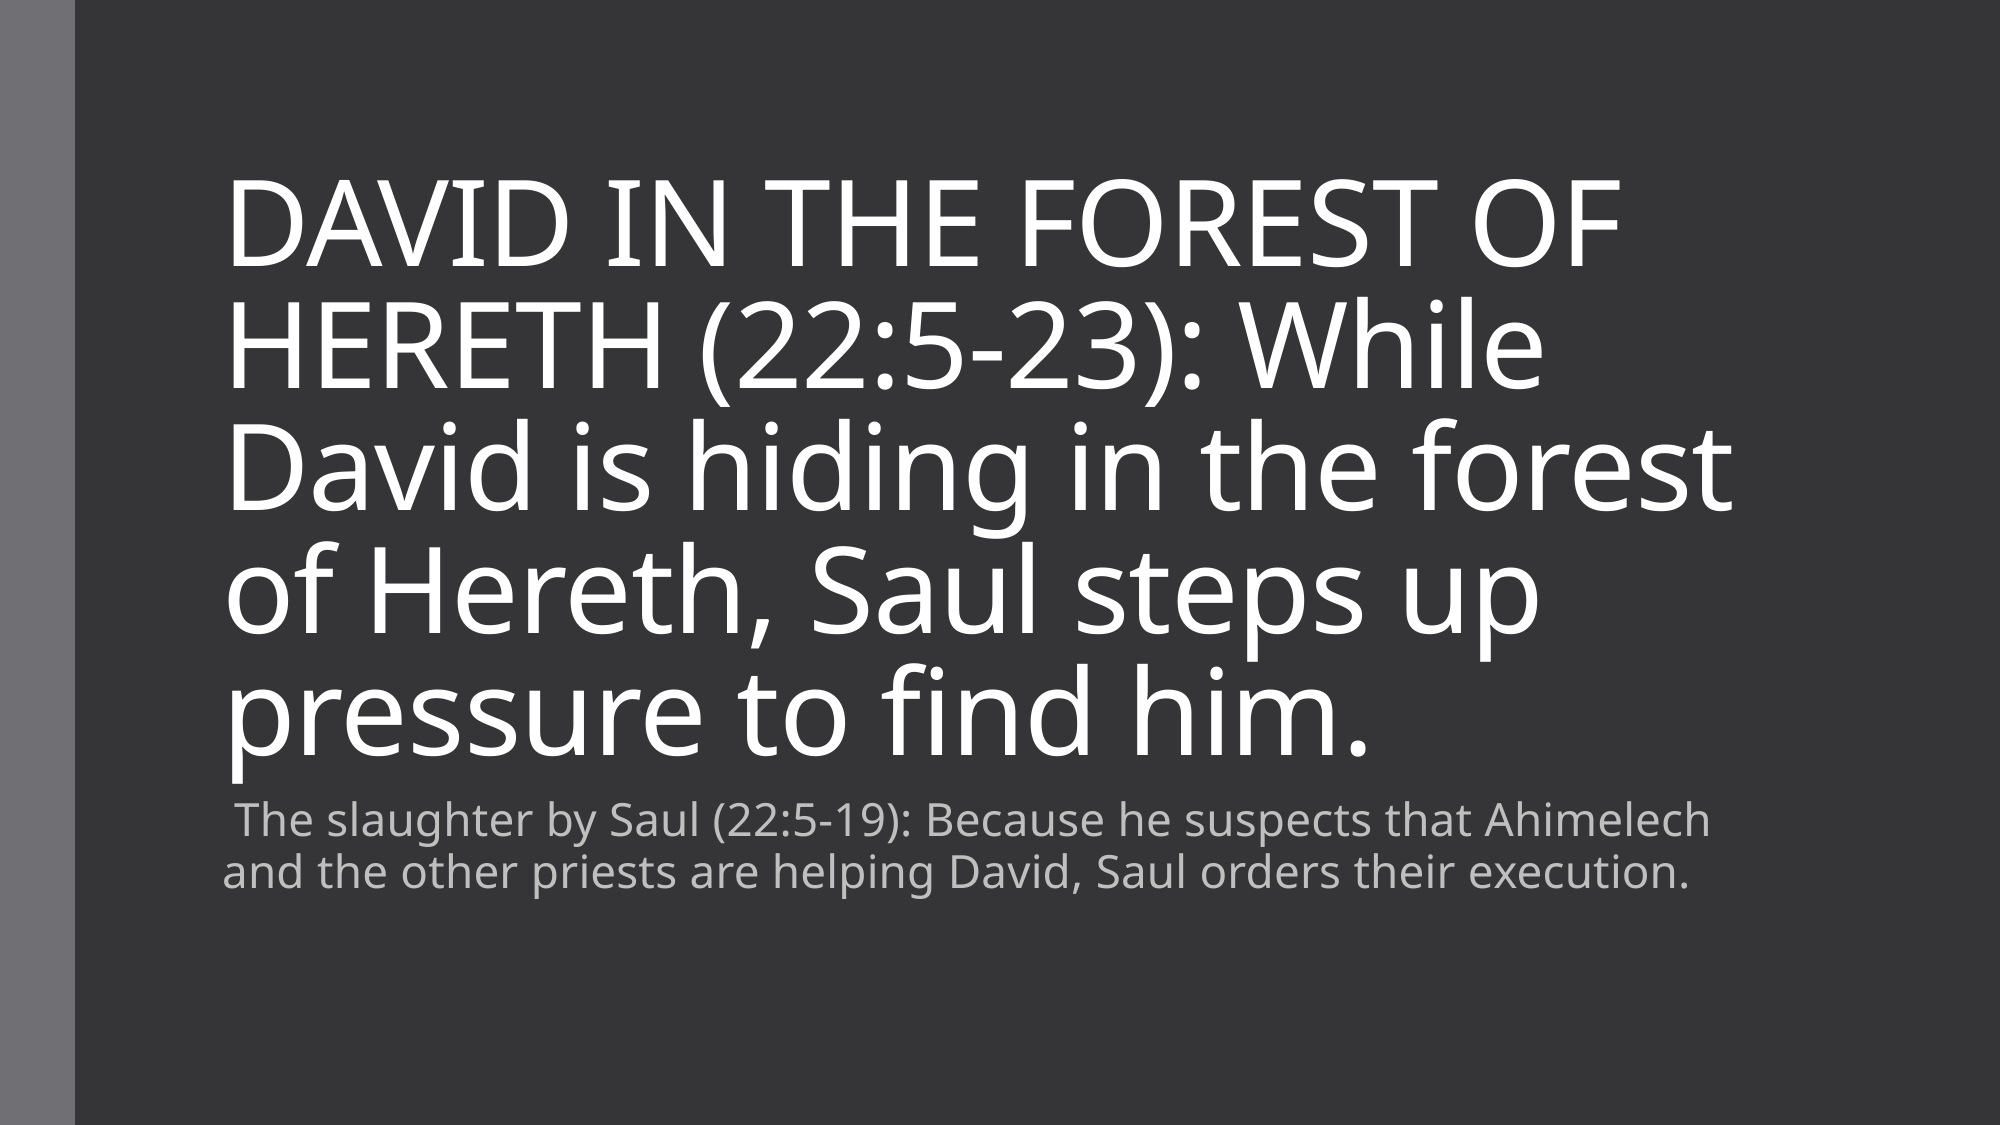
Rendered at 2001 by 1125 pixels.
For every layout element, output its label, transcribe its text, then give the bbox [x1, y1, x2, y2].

title DAVID IN THE FOREST OF HERETH (22:5-23): While David is hiding in the forest of Hereth, Saul steps up pressure to find him. [206, 124, 1752, 787]
subtitle The slaughter by Saul (22:5-19): Because he suspects that Ahimelech and the other priests are helping David, Saul orders their execution. [206, 787, 1752, 1066]
